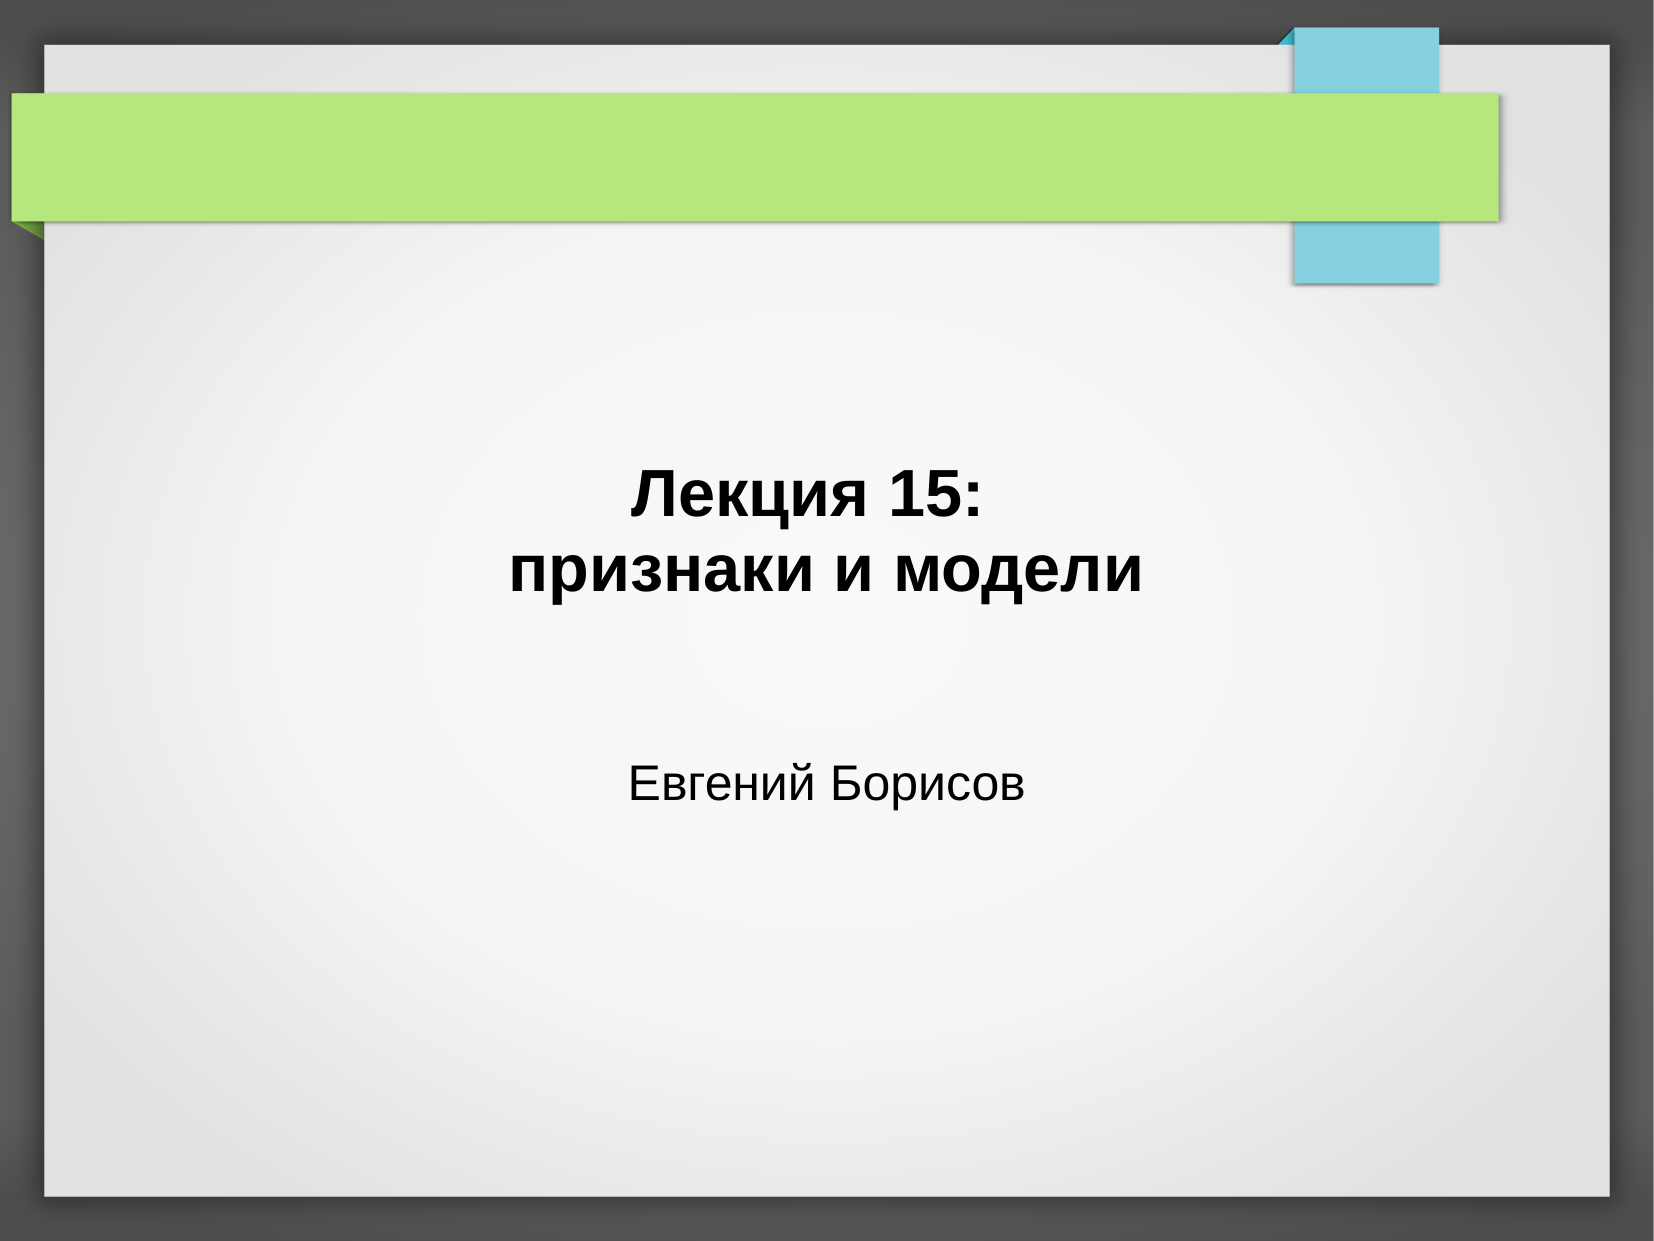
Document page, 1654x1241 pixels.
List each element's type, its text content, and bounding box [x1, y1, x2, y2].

picture [0, 0, 1654, 1241]
subtitle Лекция 15: признаки и модели Евгений Борисов [82, 290, 1571, 1010]
